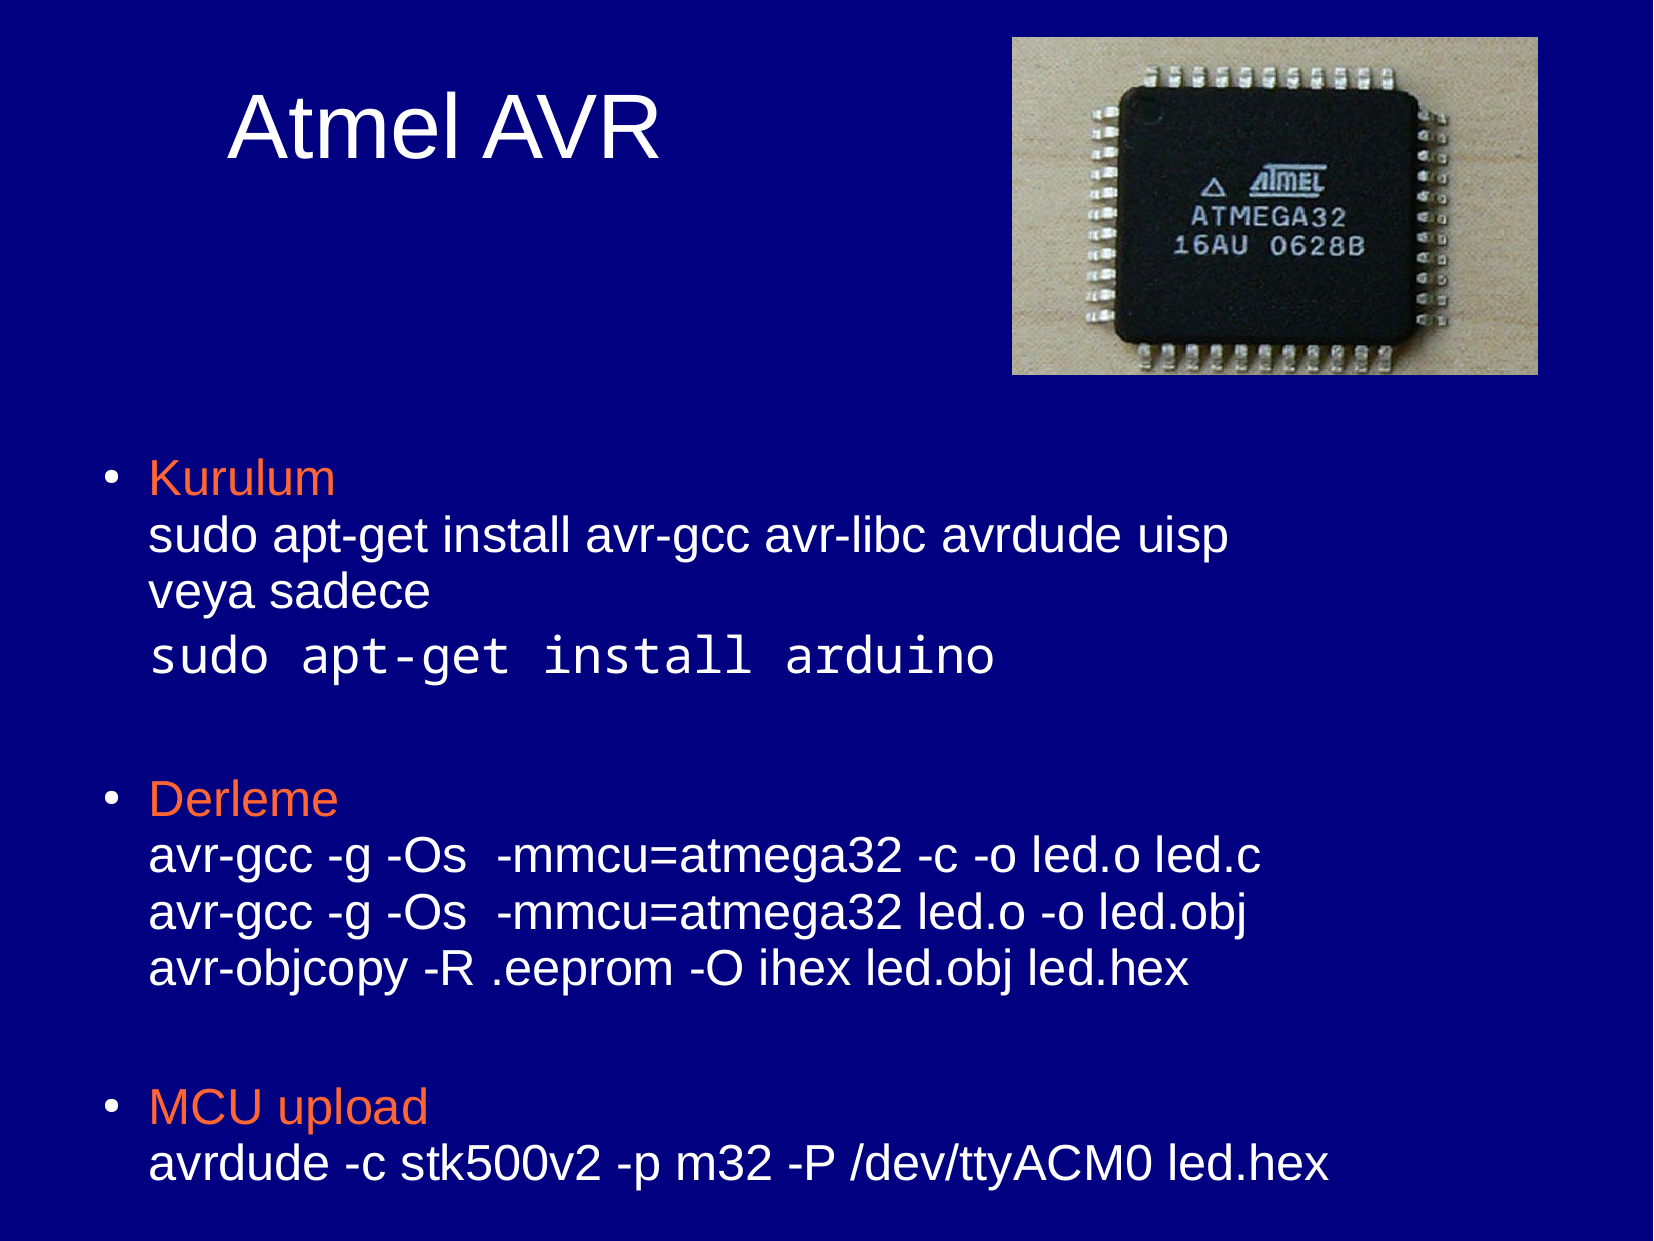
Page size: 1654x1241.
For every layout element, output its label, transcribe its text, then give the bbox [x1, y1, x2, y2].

picture [1012, 37, 1538, 376]
list Kurulum sudo apt-get install avr-gcc avr-libc avrdude uisp veya sadece sudo apt-get install arduino Derleme avr-gcc -g -Os -mmcu=atmega32 -c -o led.o led.c avr-gcc -g -Os -mmcu=atmega32 led.o -o led.obj avr-objcopy -R .eeprom -O ihex led.obj led.hex MCU upload avrdude -c stk500v2 -p m32 -P /dev/ttyACM0 led.hex [87, 450, 1576, 1201]
title Atmel AVR [150, 75, 743, 178]
